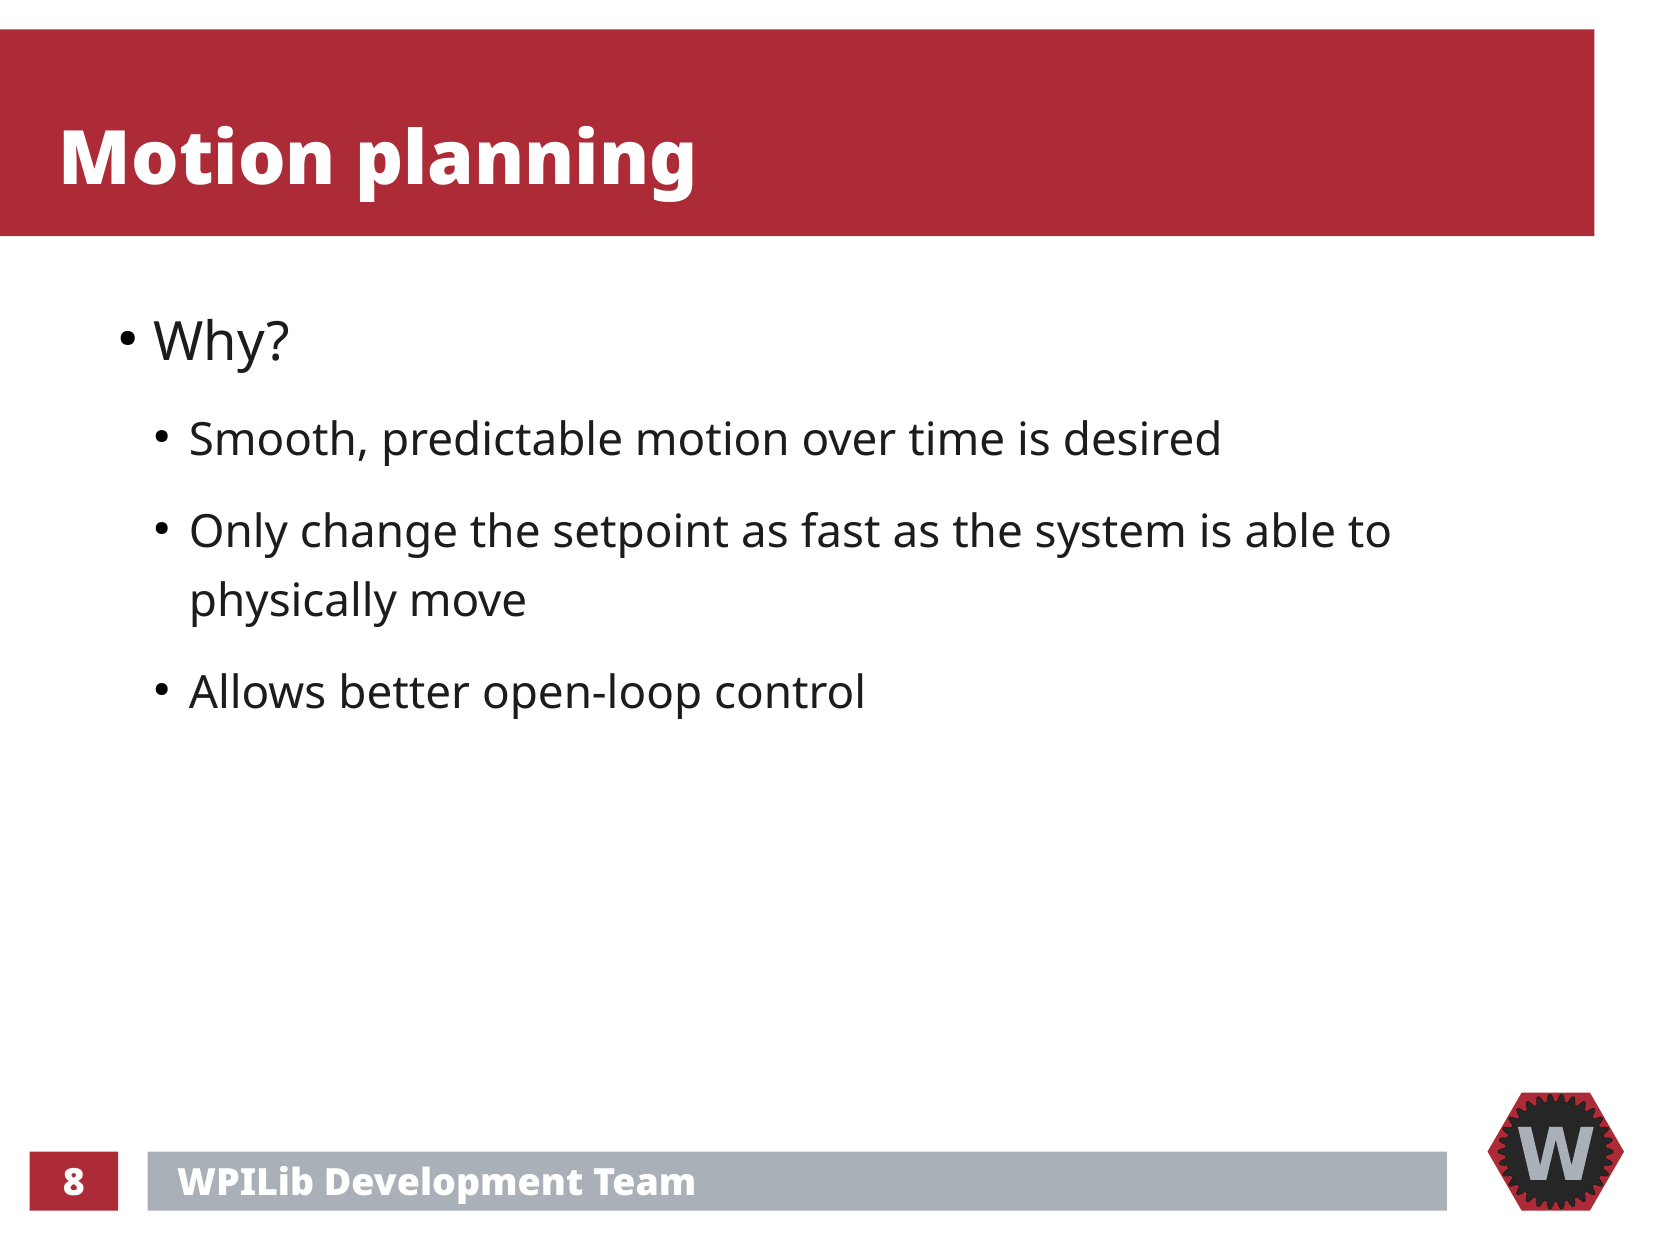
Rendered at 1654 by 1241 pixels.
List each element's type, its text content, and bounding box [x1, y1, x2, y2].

list Why? Smooth, predictable motion over time is desired Only change the setpoint as fast as the system is able to physically move Allows better open-loop control [118, 295, 1613, 1123]
title Motion planning [59, 59, 1595, 207]
